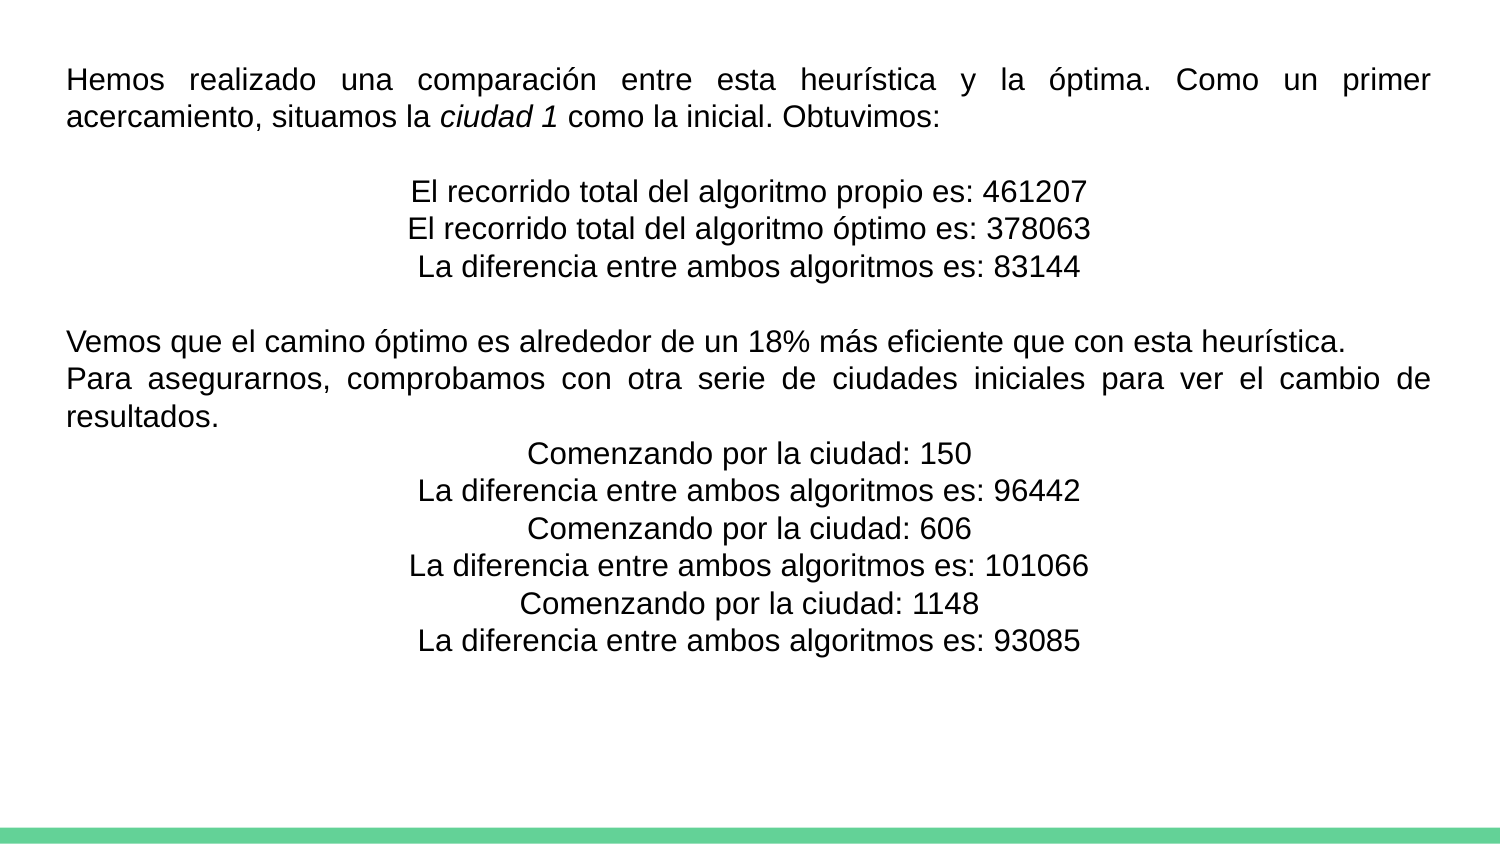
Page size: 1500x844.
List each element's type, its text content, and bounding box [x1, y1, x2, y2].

list Hemos realizado una comparación entre esta heurística y la óptima. Como un primer acercamiento, situamos la ciudad 1 como la inicial. Obtuvimos: El recorrido total del algoritmo propio es: 461207 El recorrido total del algoritmo óptimo es: 378063 La diferencia entre ambos algoritmos es: 83144 Vemos que el camino óptimo es alrededor de un 18% más eficiente que con esta heurística. Para asegurarnos, comprobamos con otra serie de ciudades iniciales para ver el cambio de resultados. Comenzando por la ciudad: 150 La diferencia entre ambos algoritmos es: 96442 Comenzando por la ciudad: 606 La diferencia entre ambos algoritmos es: 101066 Comenzando por la ciudad: 1148 La diferencia entre ambos algoritmos es: 93085 [51, 43, 1449, 815]
